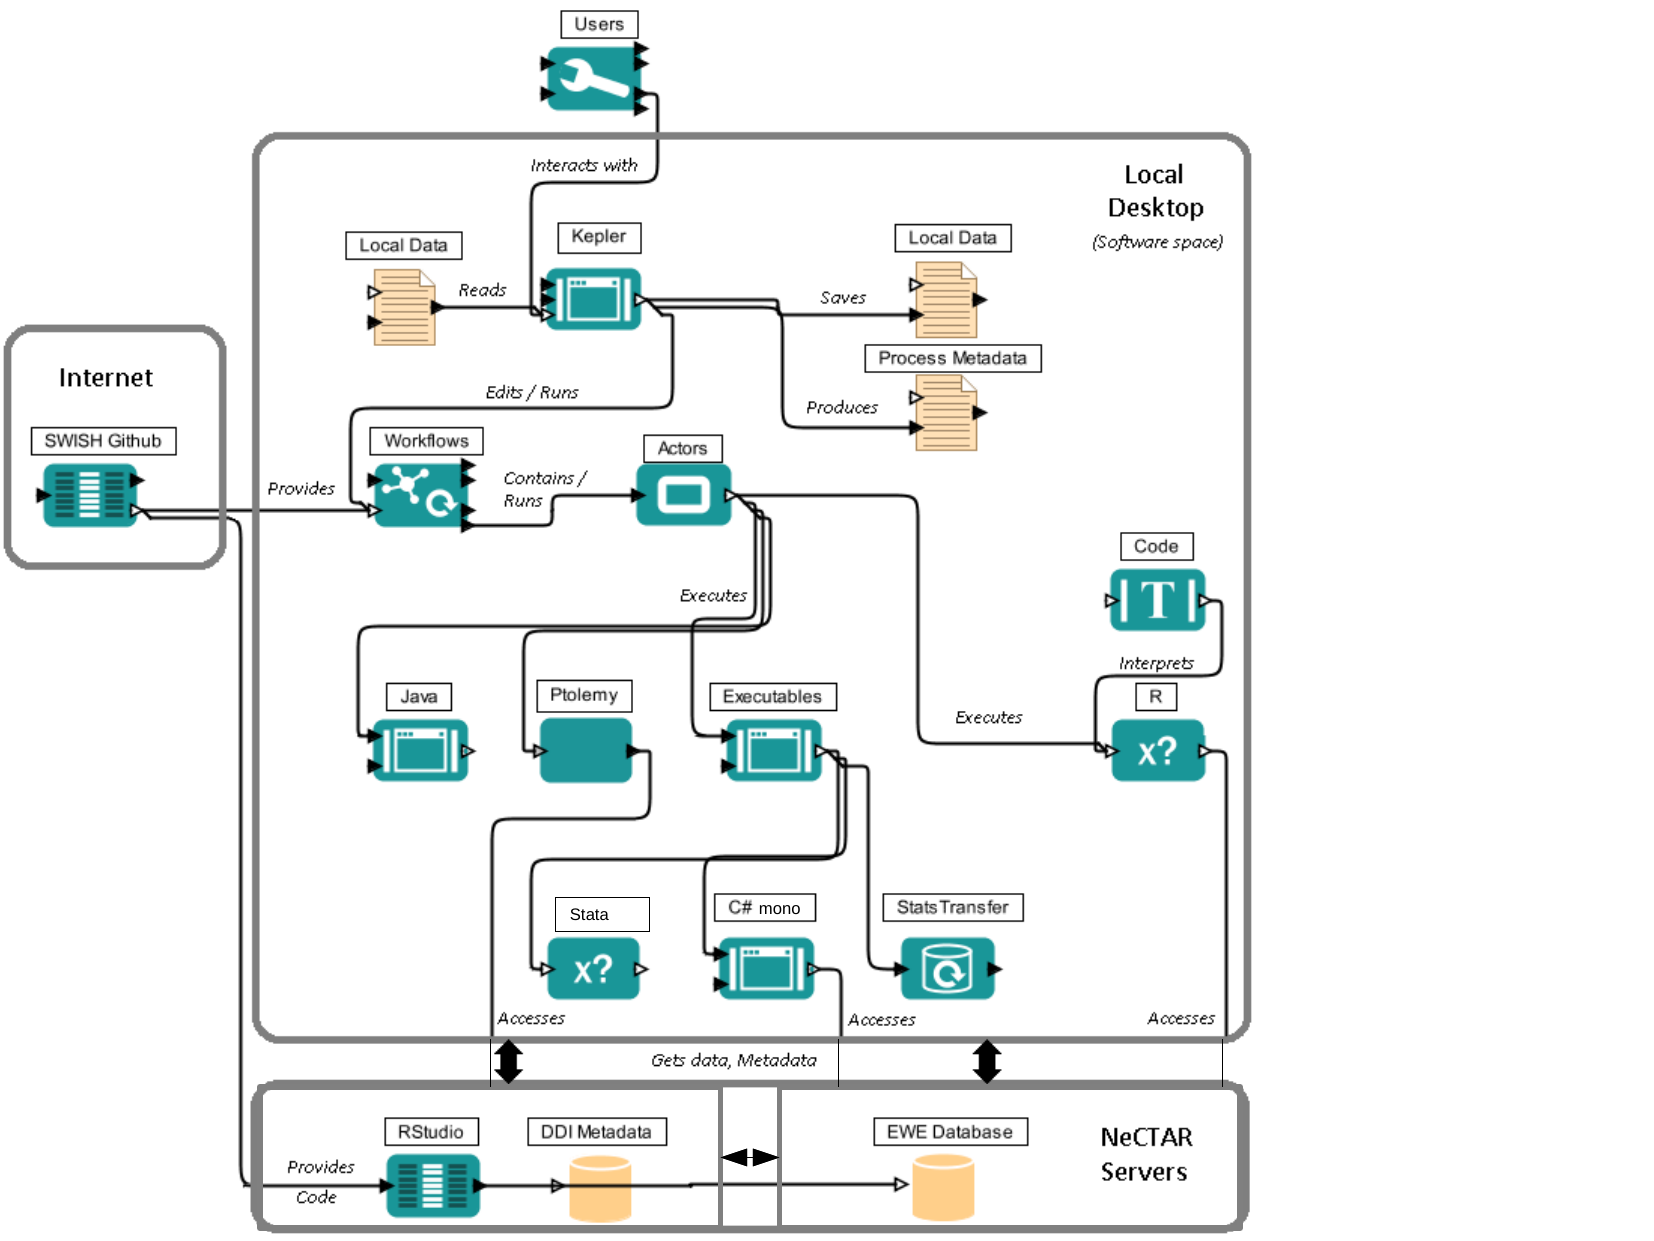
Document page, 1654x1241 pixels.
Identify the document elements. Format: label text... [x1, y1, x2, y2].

text_box mono [744, 891, 839, 926]
text_box Stata [555, 897, 650, 932]
picture [1, 0, 1262, 1241]
